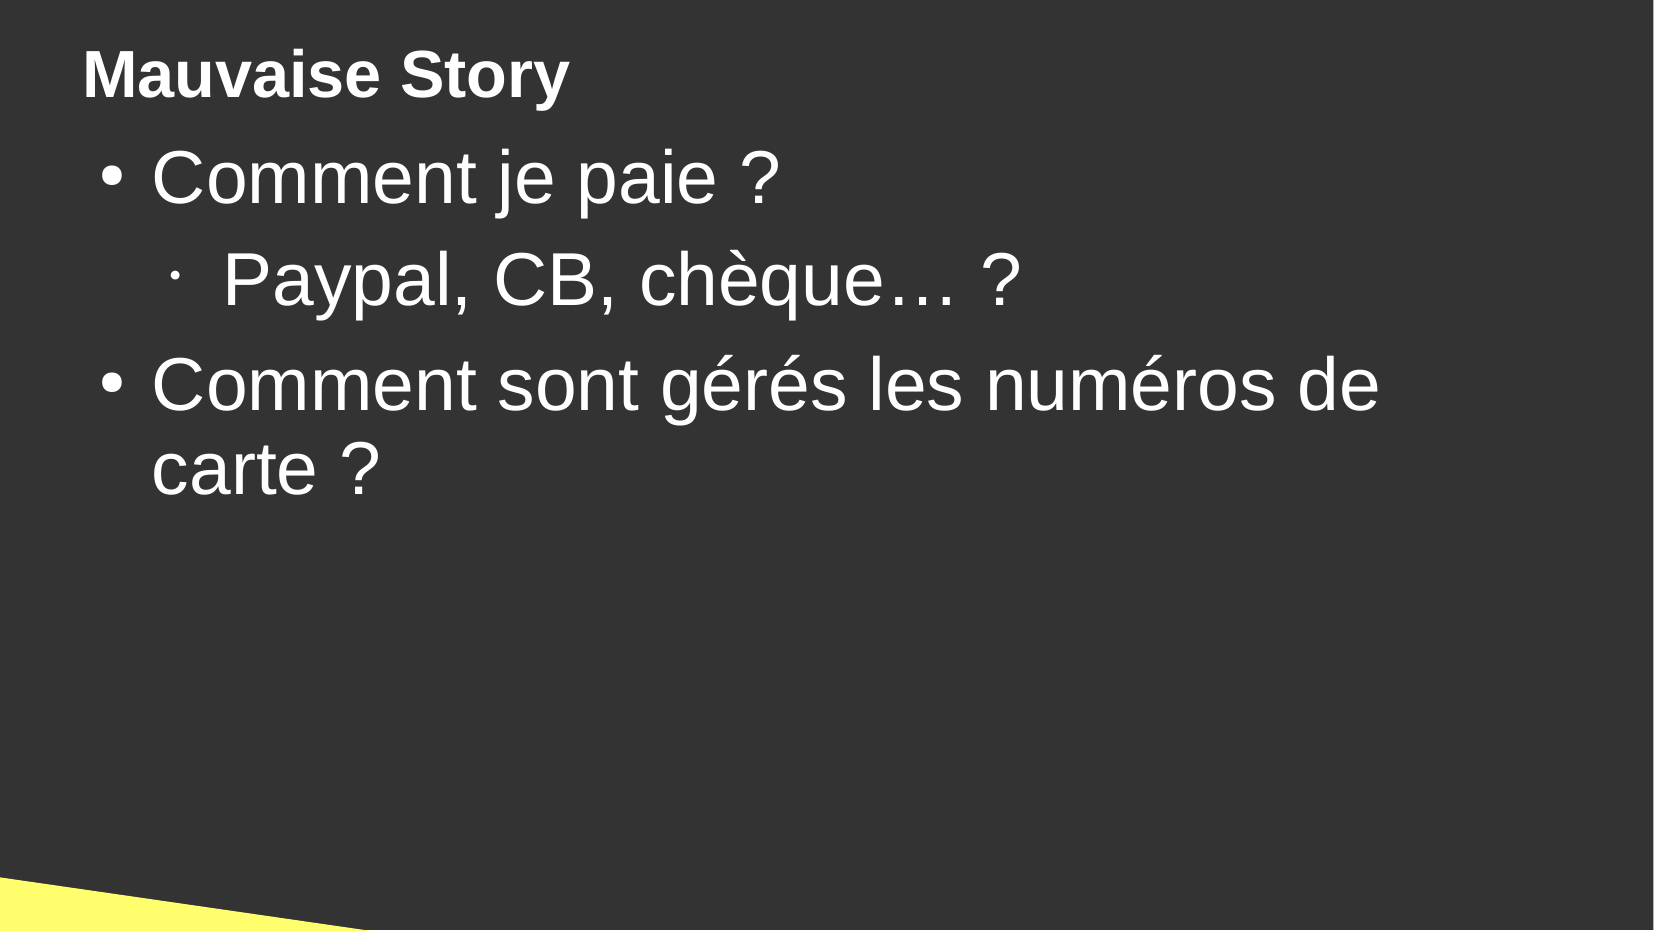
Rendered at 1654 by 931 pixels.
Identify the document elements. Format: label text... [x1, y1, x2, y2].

title Mauvaise Story [82, 37, 1571, 122]
list Comment je paie ? Paypal, CB, chèque… ? Comment sont gérés les numéros de carte ? [80, 135, 1620, 777]
text_box [0, 877, 372, 931]
